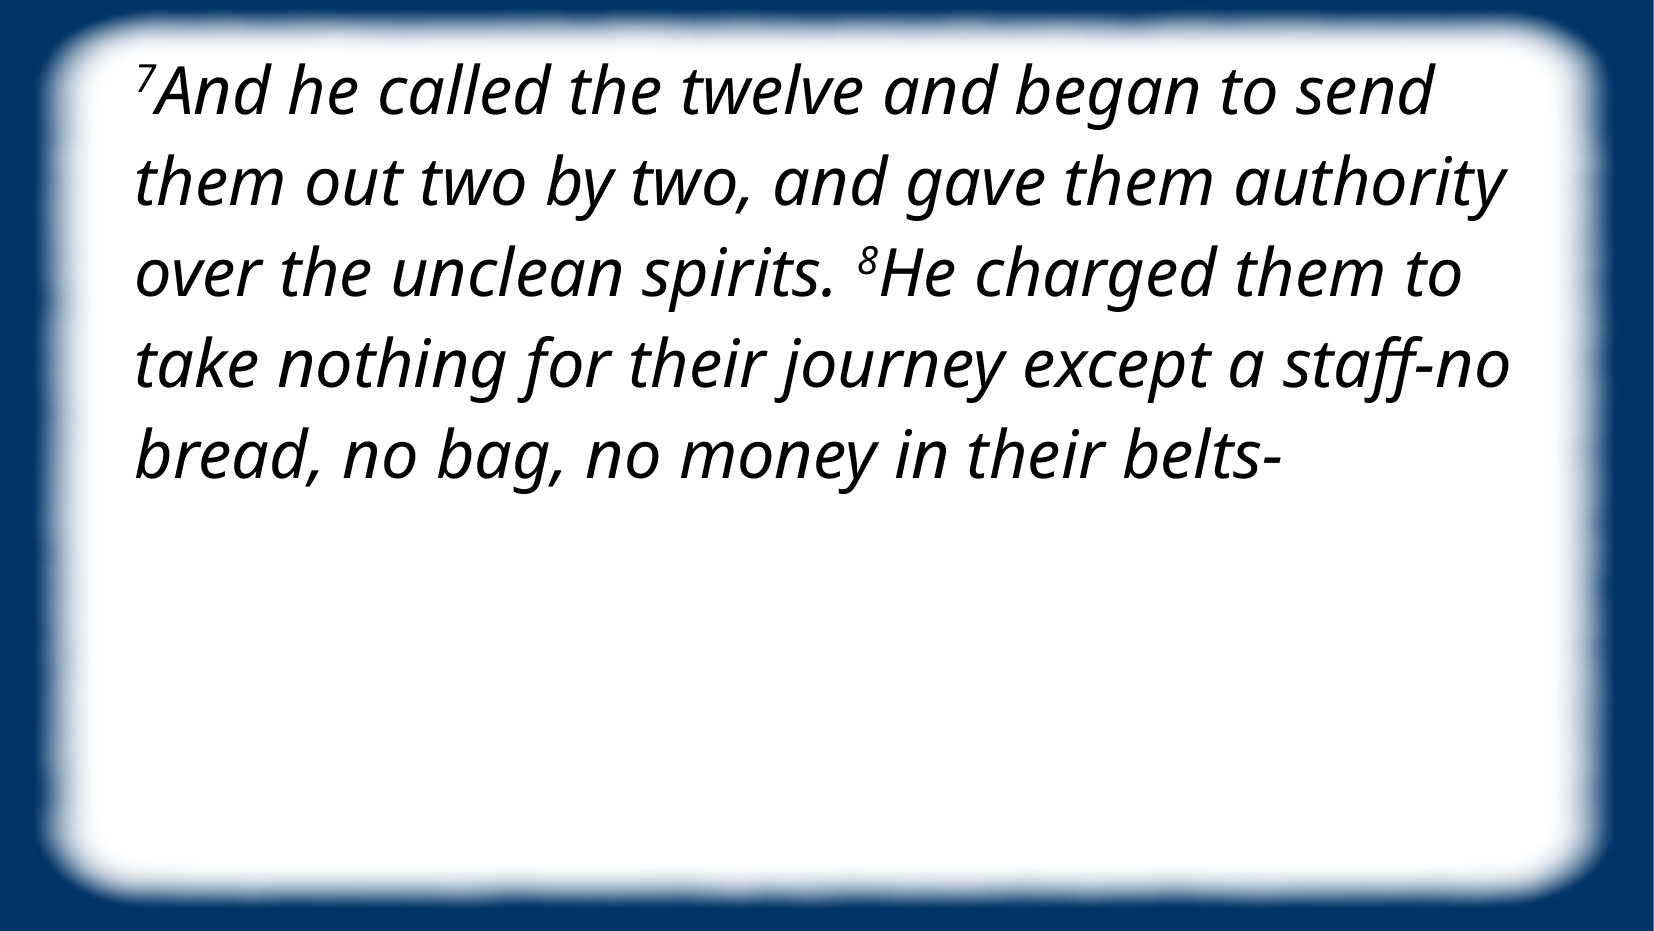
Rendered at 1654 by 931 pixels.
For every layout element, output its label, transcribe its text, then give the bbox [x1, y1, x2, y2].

picture [0, 0, 1654, 931]
text_box 7And he called the twelve and began to send them out two by two, and gave them authority over the unclean spirits. 8He charged them to take nothing for their journey except a staff-no bread, no bag, no money in their belts- [120, 36, 1576, 496]
